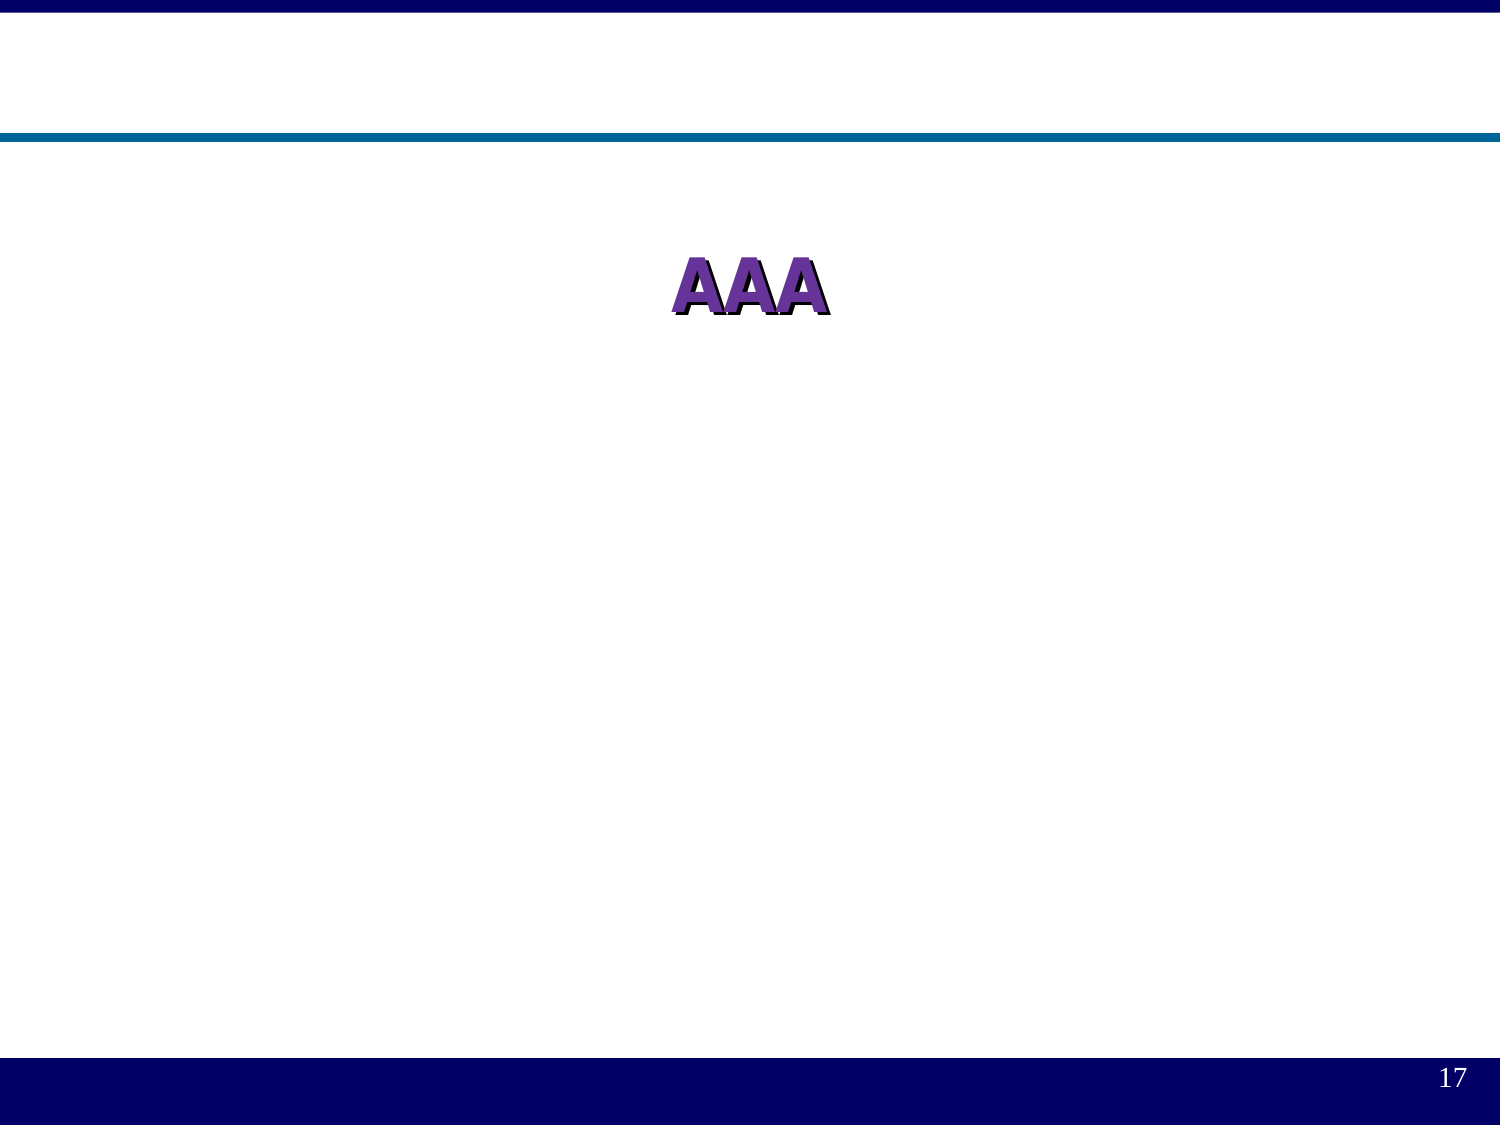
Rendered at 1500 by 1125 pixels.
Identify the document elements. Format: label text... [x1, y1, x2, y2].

subtitle AAA [30, 0, 1471, 580]
